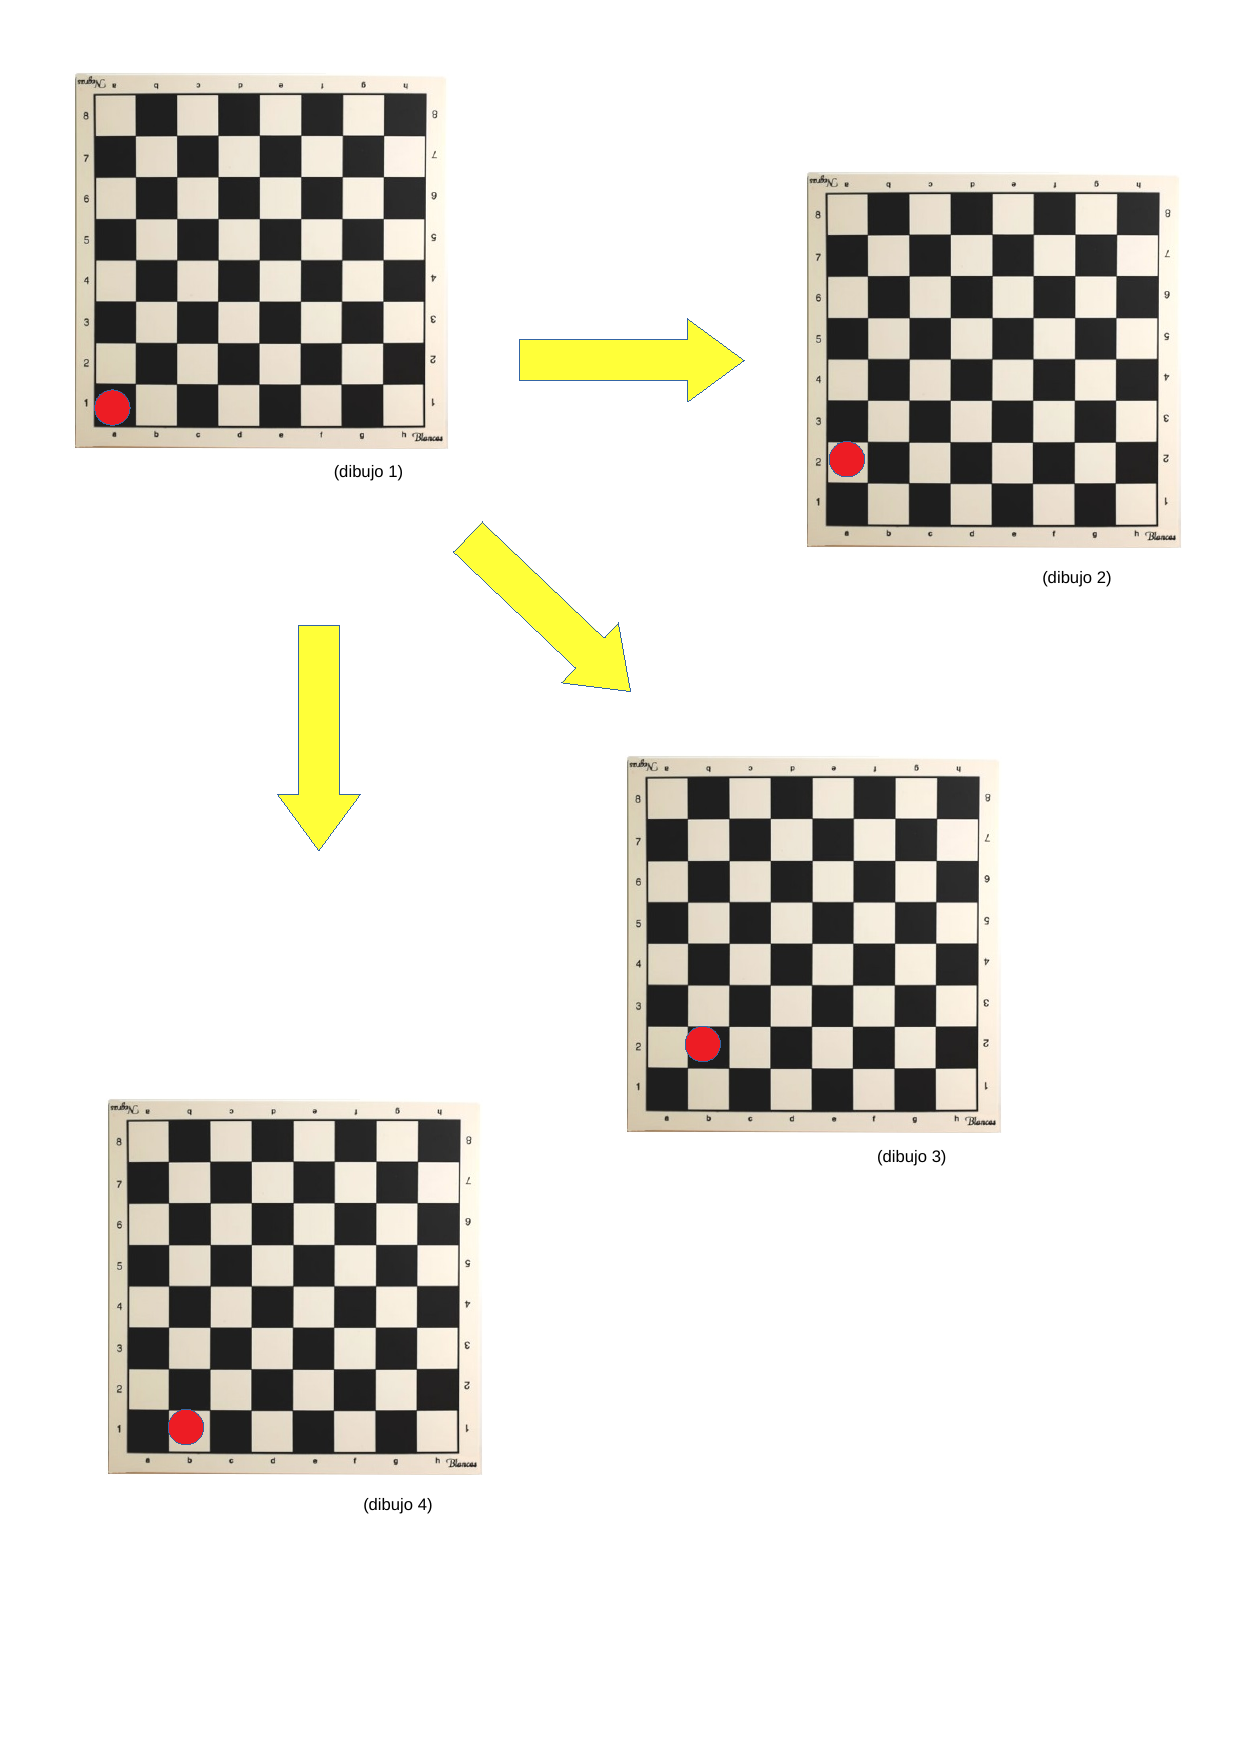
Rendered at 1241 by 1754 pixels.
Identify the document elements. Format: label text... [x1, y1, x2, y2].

text_box (dibujo 1) [319, 454, 419, 489]
text_box (dibujo 4) [348, 1488, 448, 1522]
text_box [453, 521, 631, 692]
text_box [685, 1026, 721, 1062]
text_box [94, 389, 131, 426]
picture [805, 171, 1182, 548]
text_box [519, 318, 745, 402]
picture [625, 755, 1002, 1133]
text_box [168, 1409, 204, 1445]
text_box (dibujo 3) [862, 1139, 962, 1174]
text_box (dibujo 2) [1027, 561, 1127, 595]
text_box [829, 441, 865, 477]
text_box [277, 625, 361, 851]
picture [106, 1098, 483, 1475]
picture [73, 72, 449, 449]
